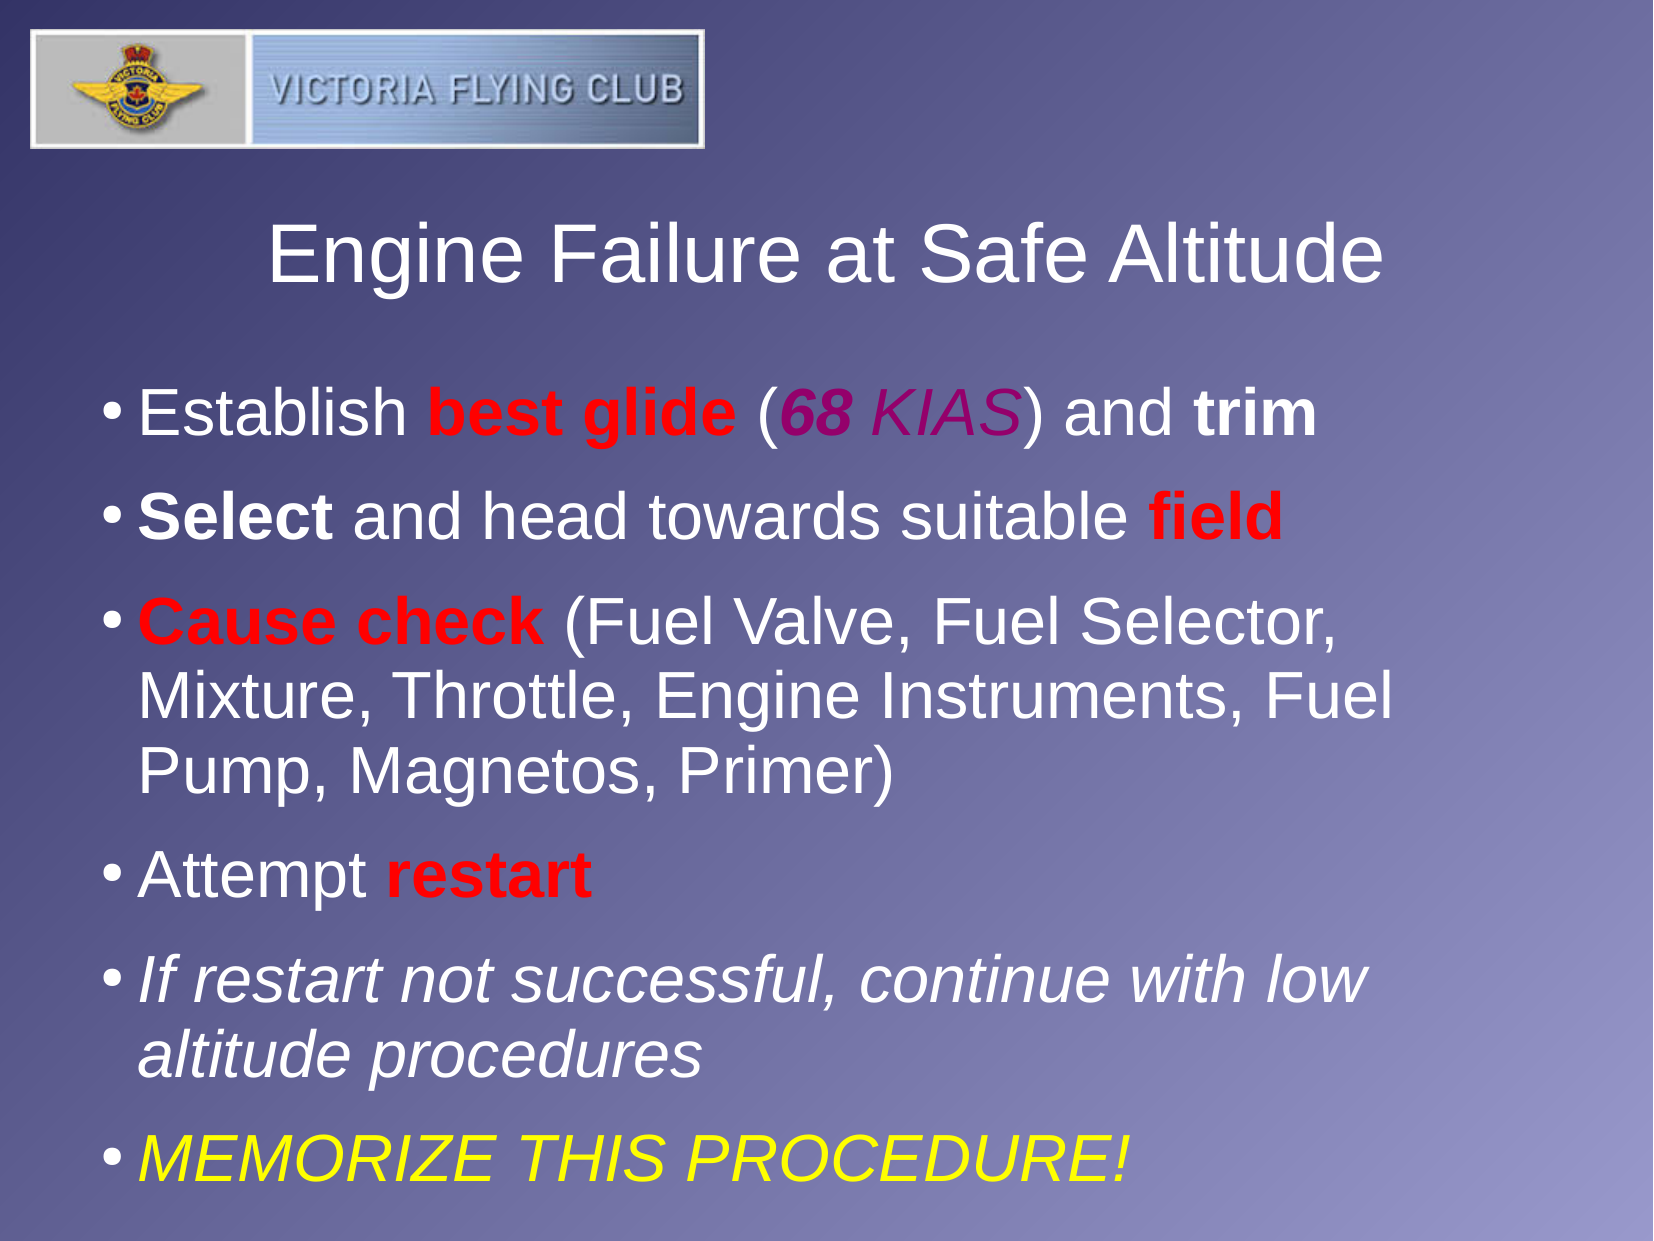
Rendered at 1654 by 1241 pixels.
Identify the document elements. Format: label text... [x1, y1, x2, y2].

title Engine Failure at Safe Altitude [82, 150, 1571, 358]
picture [30, 29, 705, 149]
list Establish best glide (68 KIAS) and trim Select and head towards suitable field Cause check (Fuel Valve, Fuel Selector, Mixture, Throttle, Engine Instruments, Fuel Pump, Magnetos, Primer) Attempt restart If restart not successful, continue with low altitude procedures MEMORIZE THIS PROCEDURE! [82, 375, 1571, 1201]
